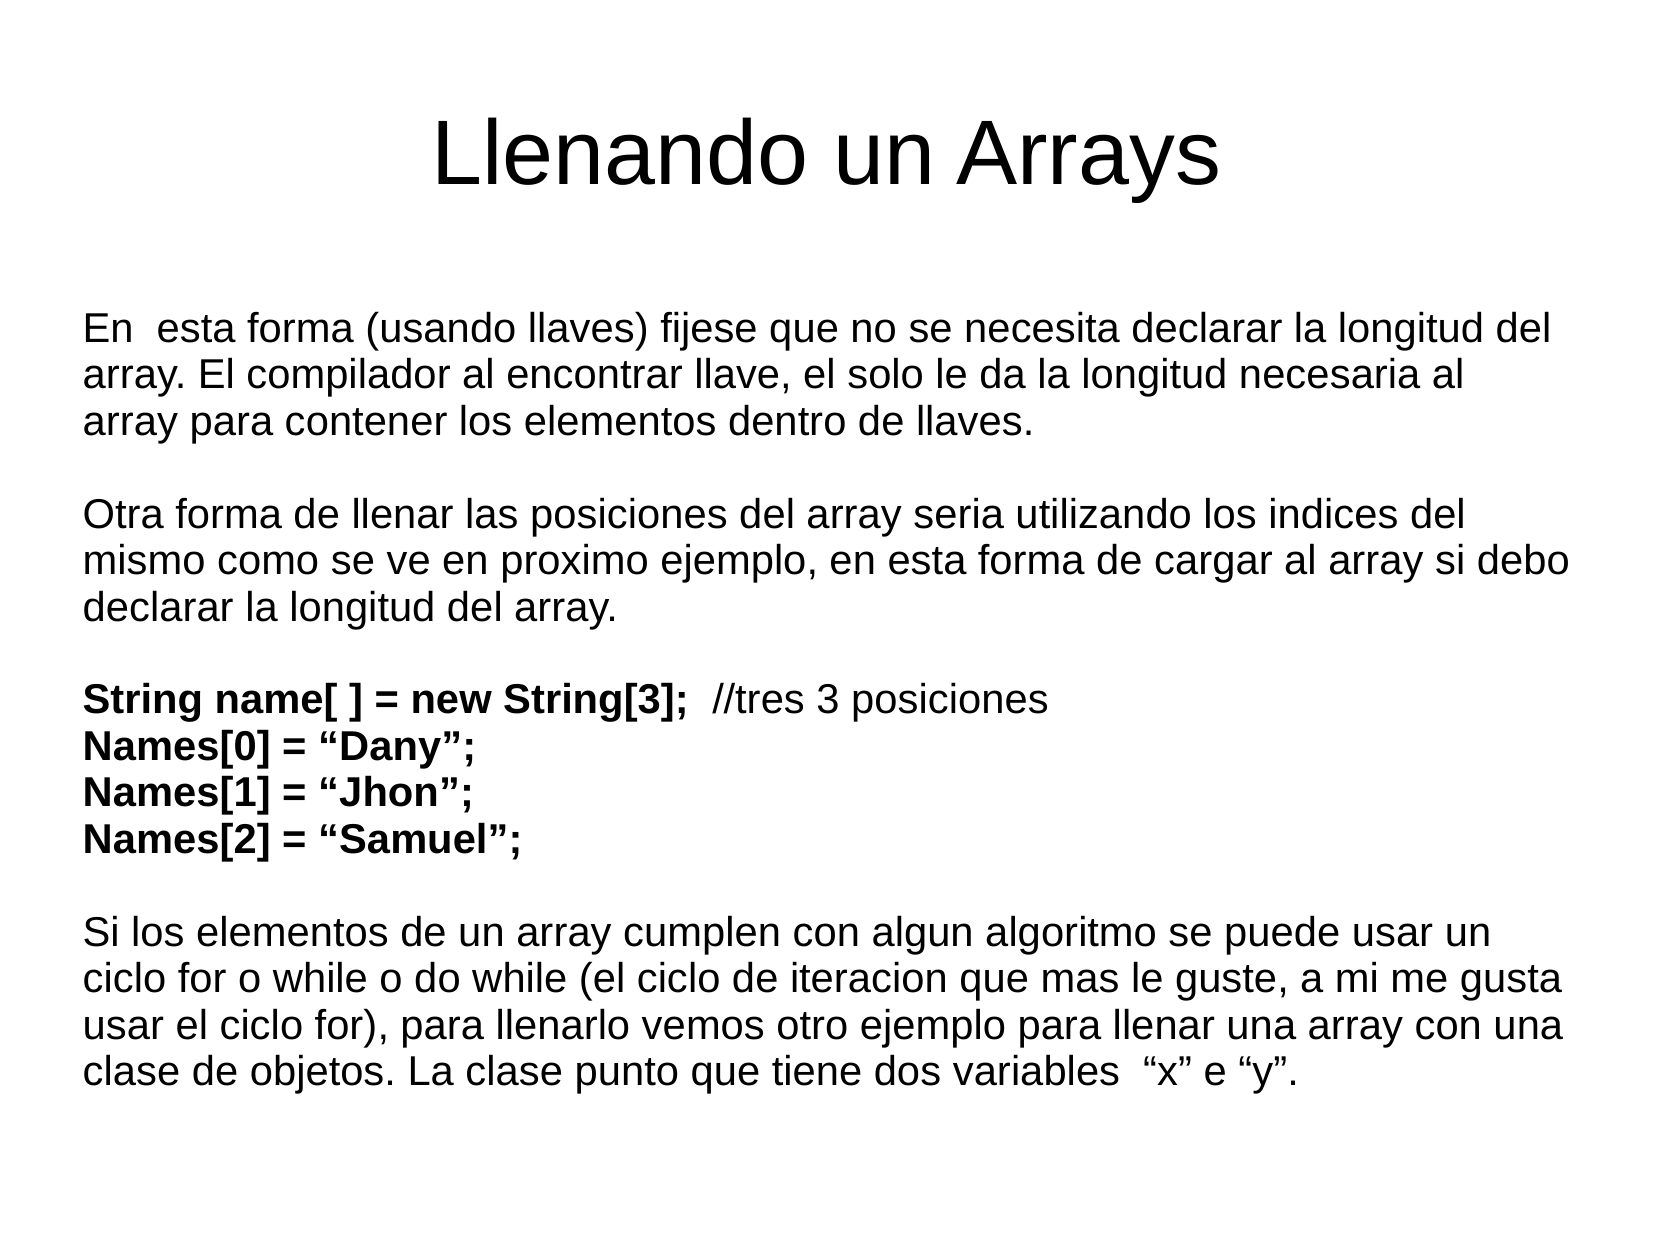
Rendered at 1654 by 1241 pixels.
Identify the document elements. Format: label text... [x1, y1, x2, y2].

subtitle En esta forma (usando llaves) fijese que no se necesita declarar la longitud del array. El compilador al encontrar llave, el solo le da la longitud necesaria al array para contener los elementos dentro de llaves. Otra forma de llenar las posiciones del array seria utilizando los indices del mismo como se ve en proximo ejemplo, en esta forma de cargar al array si debo declarar la longitud del array. String name[ ] = new String[3]; //tres 3 posiciones Names[0] = “Dany”; Names[1] = “Jhon”; Names[2] = “Samuel”; Si los elementos de un array cumplen con algun algoritmo se puede usar un ciclo for o while o do while (el ciclo de iteracion que mas le guste, a mi me gusta usar el ciclo for), para llenarlo vemos otro ejemplo para llenar una array con una clase de objetos. La clase punto que tiene dos variables “x” e “y”. [82, 290, 1571, 1109]
title Llenando un Arrays [82, 49, 1571, 257]
